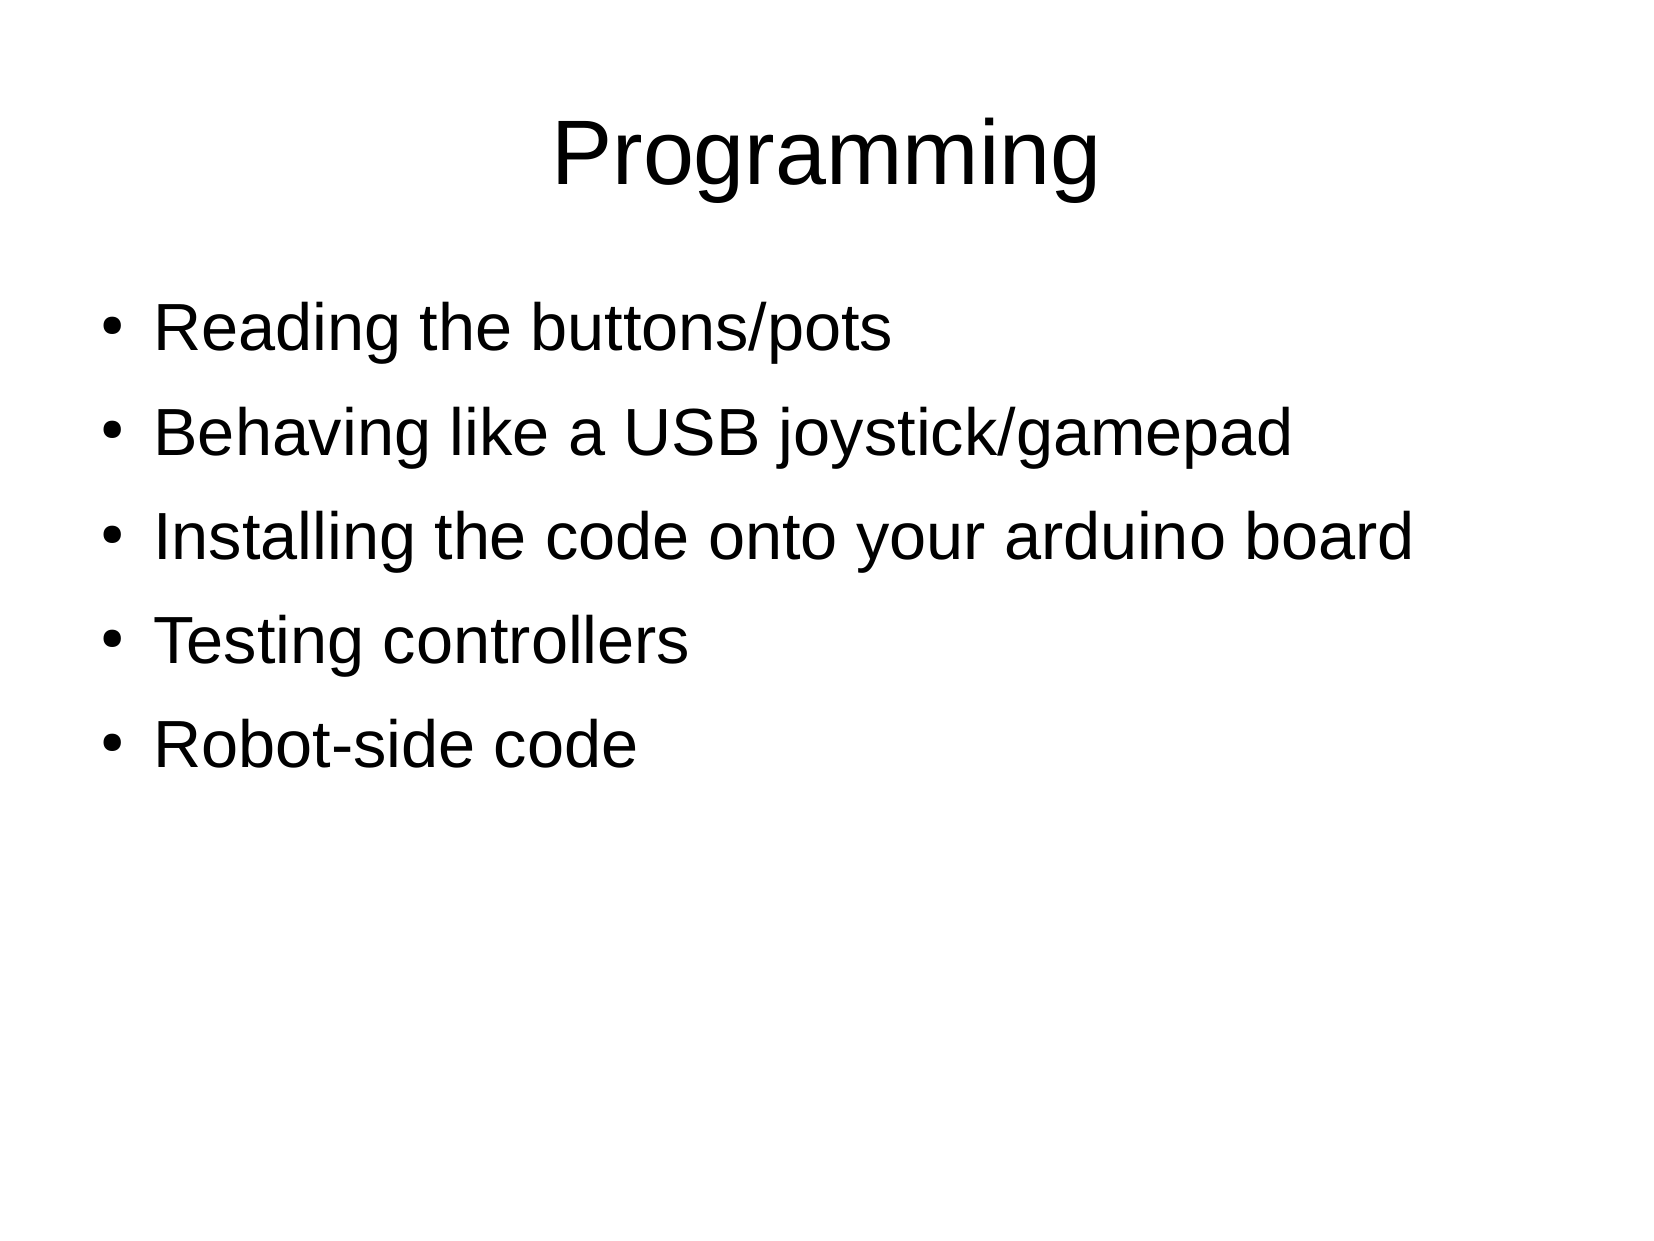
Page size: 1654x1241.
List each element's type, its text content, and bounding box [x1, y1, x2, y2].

title Programming [82, 49, 1571, 257]
list Reading the buttons/pots Behaving like a USB joystick/gamepad Installing the code onto your arduino board Testing controllers Robot-side code [82, 290, 1571, 1010]
